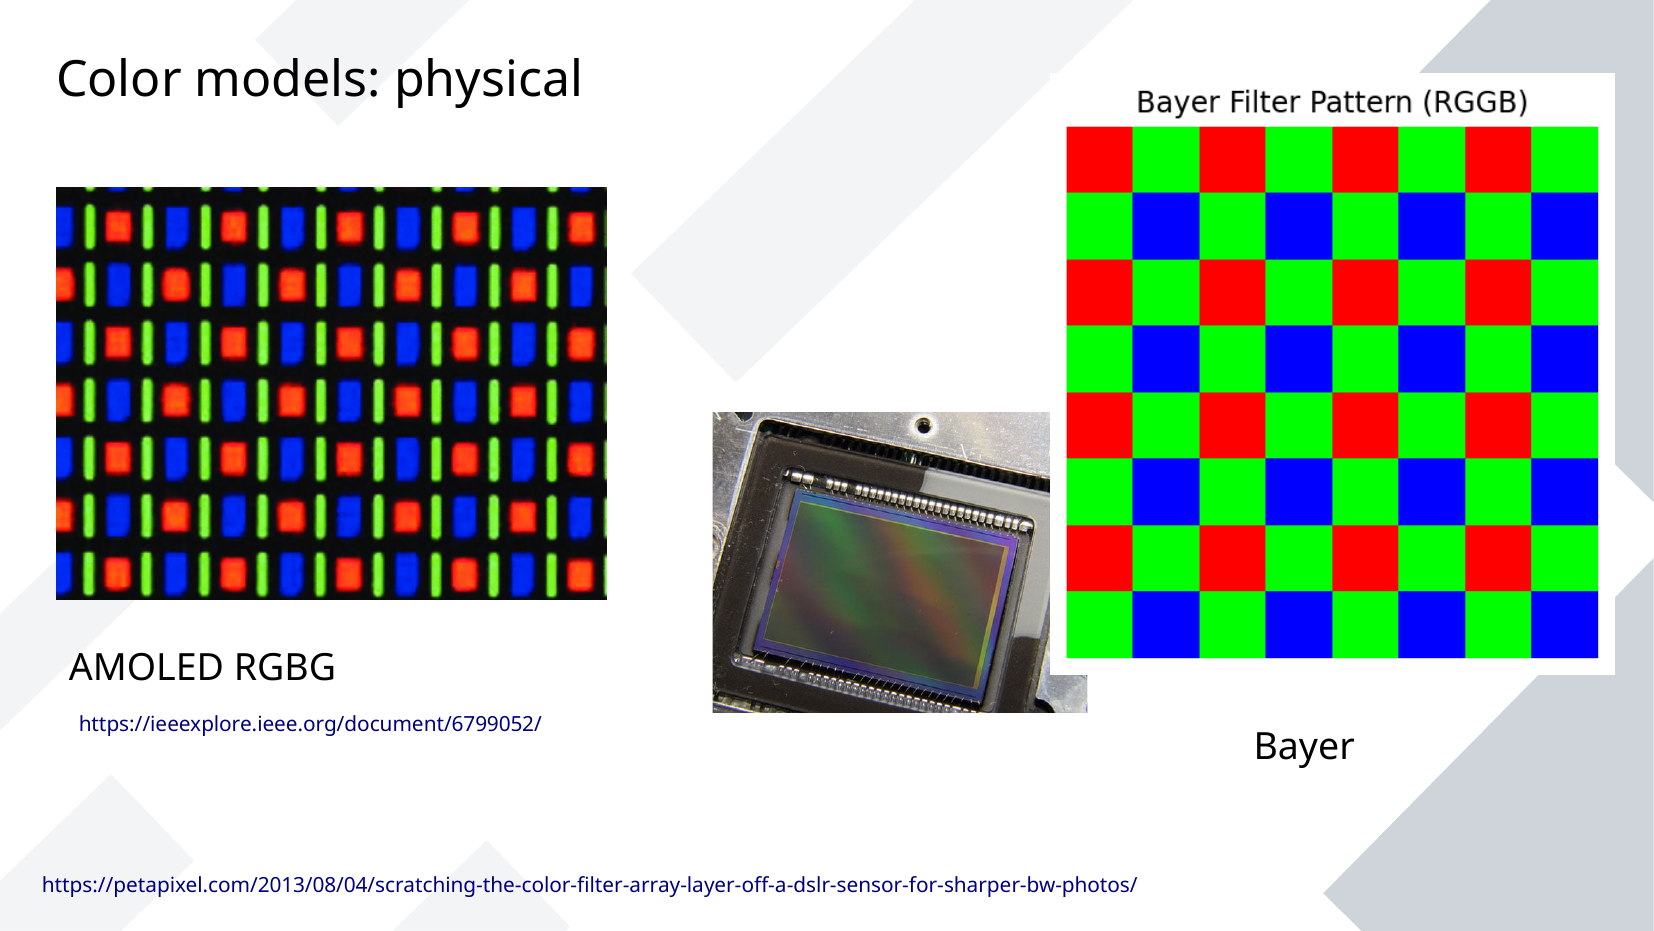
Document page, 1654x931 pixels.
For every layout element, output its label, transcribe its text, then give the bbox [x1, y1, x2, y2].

text_box AMOLED RGBG https://ieeexplore.ieee.org/document/6799052/ [53, 633, 563, 751]
picture [712, 73, 1615, 713]
text_box Bayer [1238, 712, 1370, 830]
picture [56, 187, 607, 601]
text_box Color models: physical [41, 35, 598, 119]
text_box https://petapixel.com/2013/08/04/scratching-the-color-filter-array-layer-off-a-dslr-sensor-for-sharper-bw-photos/ [27, 862, 1654, 912]
